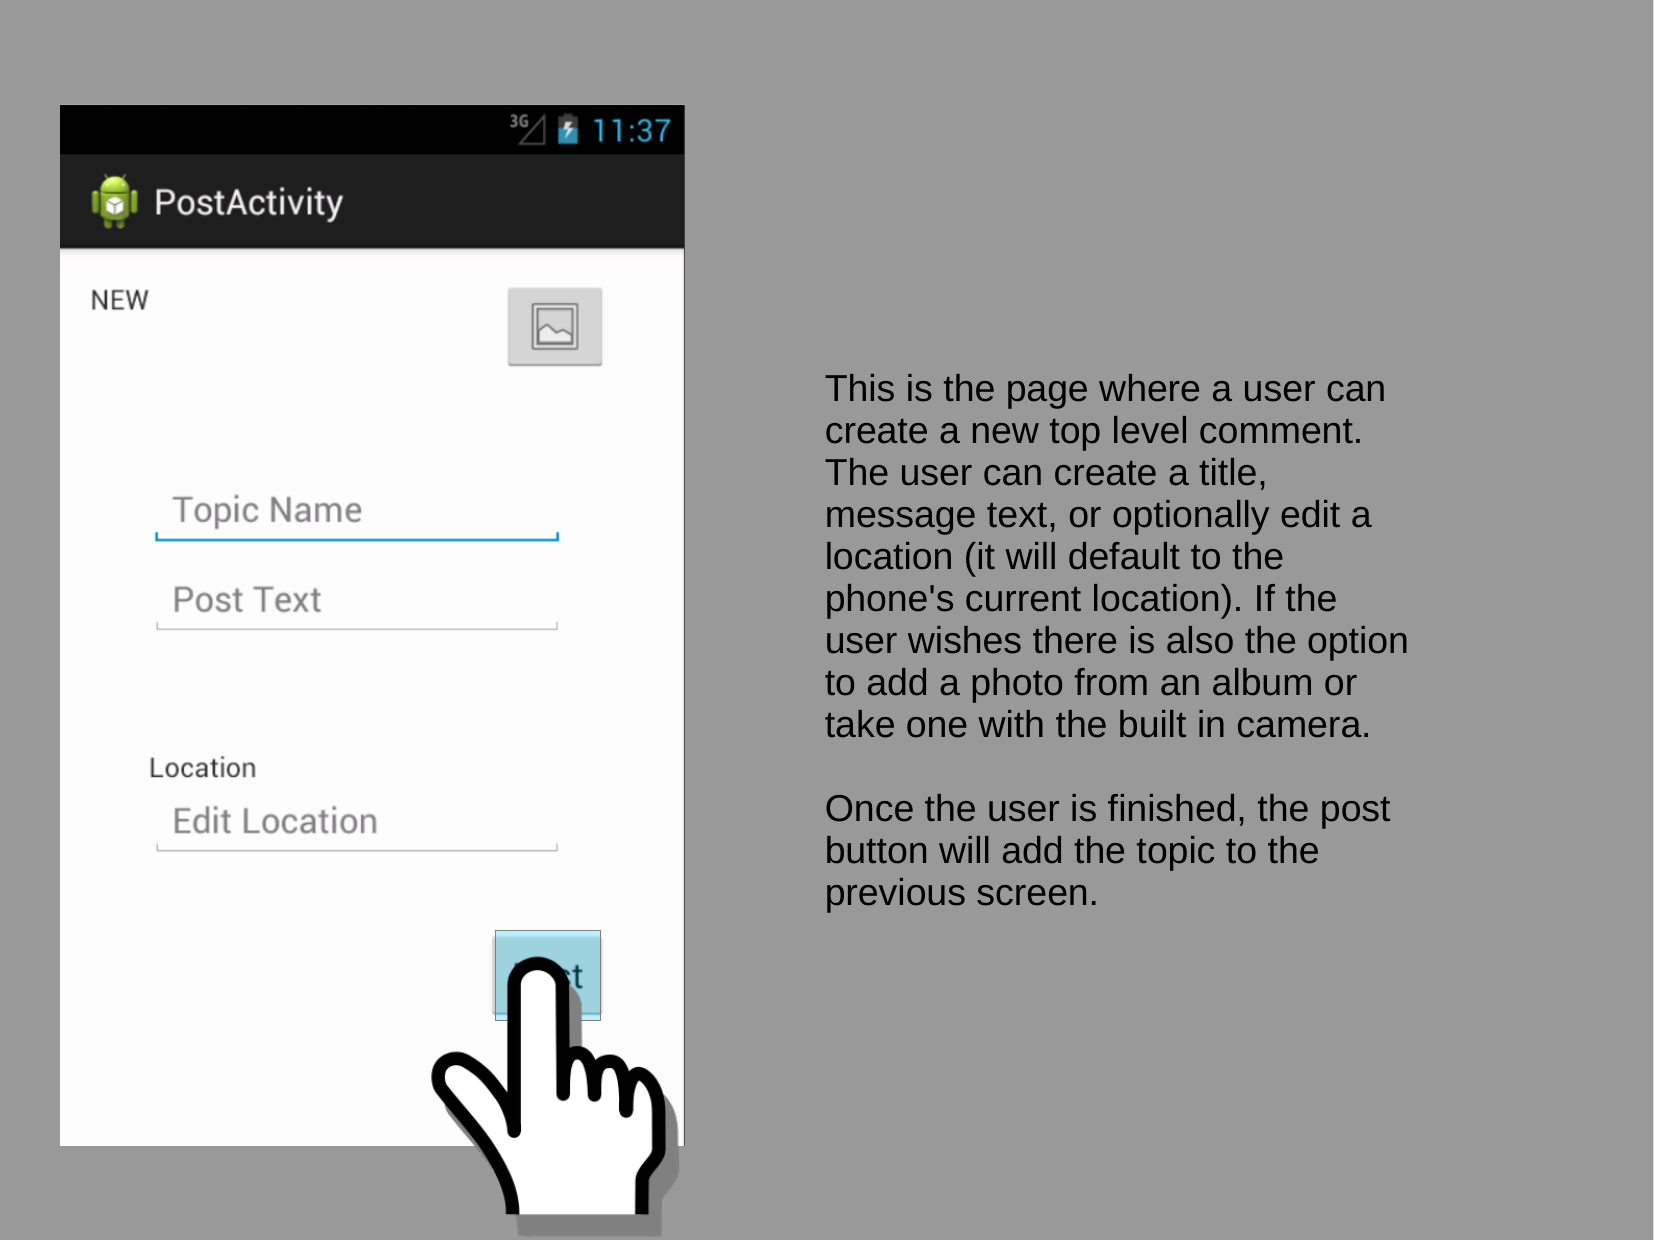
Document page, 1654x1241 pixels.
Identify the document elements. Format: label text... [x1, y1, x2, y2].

text_box This is the page where a user can create a new top level comment. The user can create a title, message text, or optionally edit a location (it will default to the phone's current location). If the user wishes there is also the option to add a photo from an album or take one with the built in camera. Once the user is finished, the post button will add the topic to the previous screen. [810, 360, 1426, 921]
picture [60, 104, 691, 1241]
text_box [495, 930, 601, 944]
